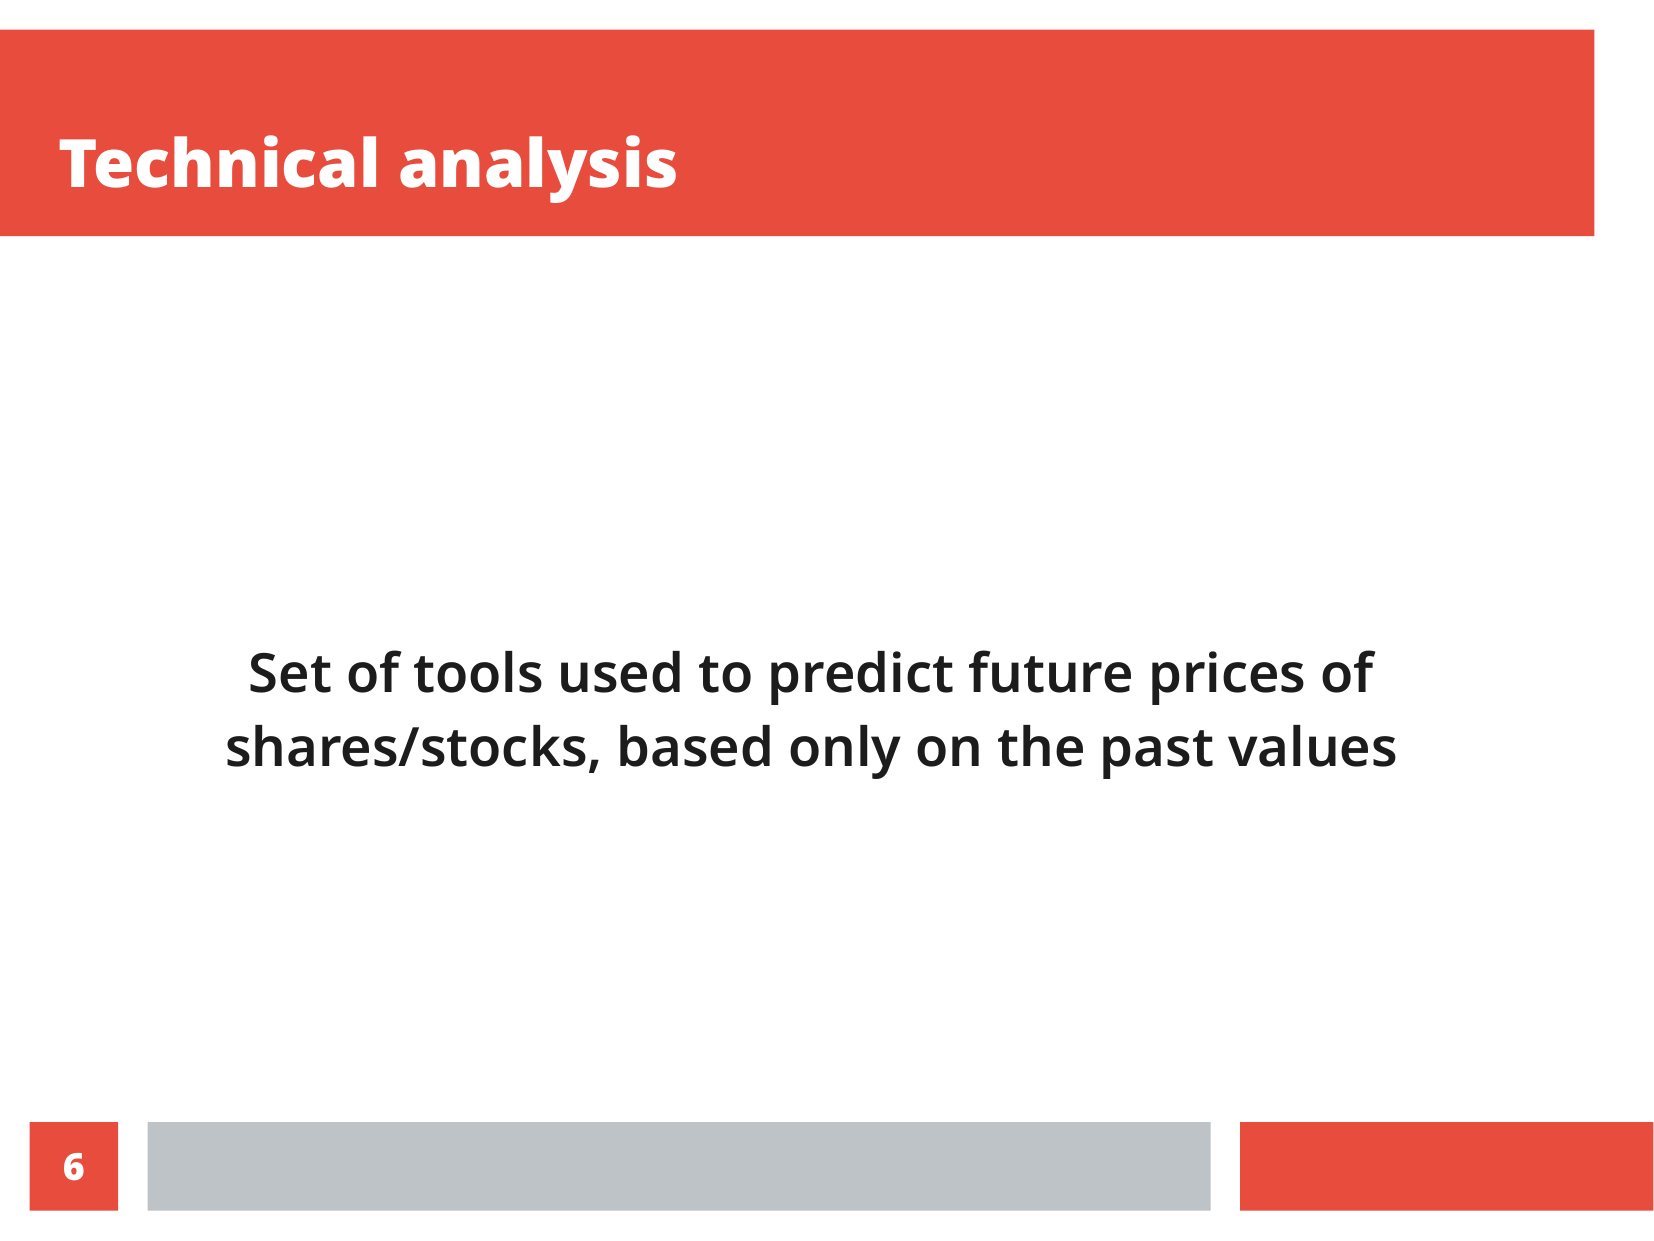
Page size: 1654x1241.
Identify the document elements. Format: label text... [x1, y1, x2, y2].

list Set of tools used to predict future prices of shares/stocks, based only on the past values [59, 324, 1565, 1093]
title Technical analysis [59, 59, 1595, 207]
